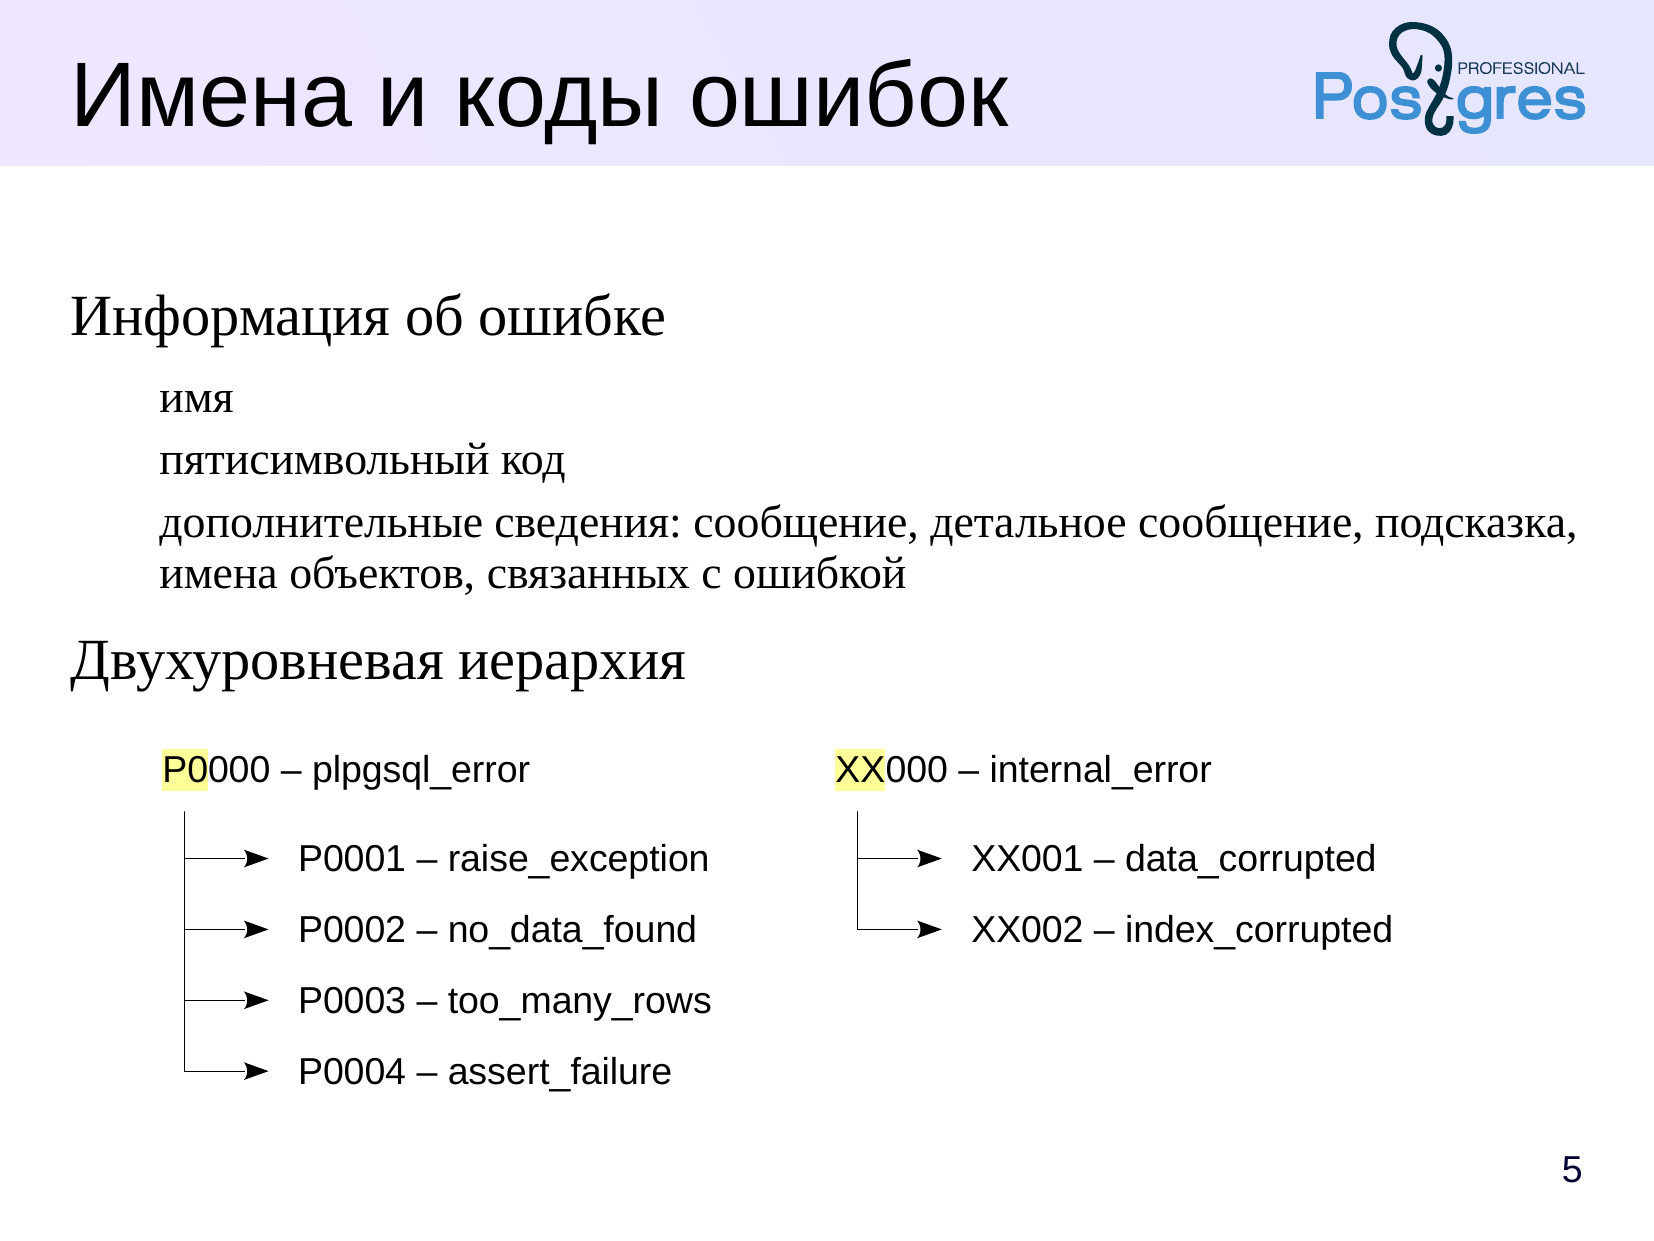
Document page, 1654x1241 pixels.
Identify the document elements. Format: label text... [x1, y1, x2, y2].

text_box P0003 – too_many_rows [268, 971, 825, 1029]
text_box XX002 – index_corrupted [941, 888, 1498, 971]
text_box P0001 – raise_exception [268, 817, 825, 888]
text_box P0000 – plpgsql_error [132, 728, 823, 812]
text_box P0004 – assert_failure [268, 1029, 825, 1113]
text_box XX000 – internal_error [823, 728, 1496, 812]
list Информация об ошибке имя пятисимвольный код дополнительные сведения: сообщение, детальное сообщение, подсказка, имена объектов, связанных с ошибкой Двухуровневая иерархия [70, 283, 1583, 1141]
text_box P0002 – no_data_found [268, 888, 825, 971]
title Имена и коды ошибок [70, 43, 1241, 147]
text_box XX001 – data_corrupted [941, 817, 1498, 888]
